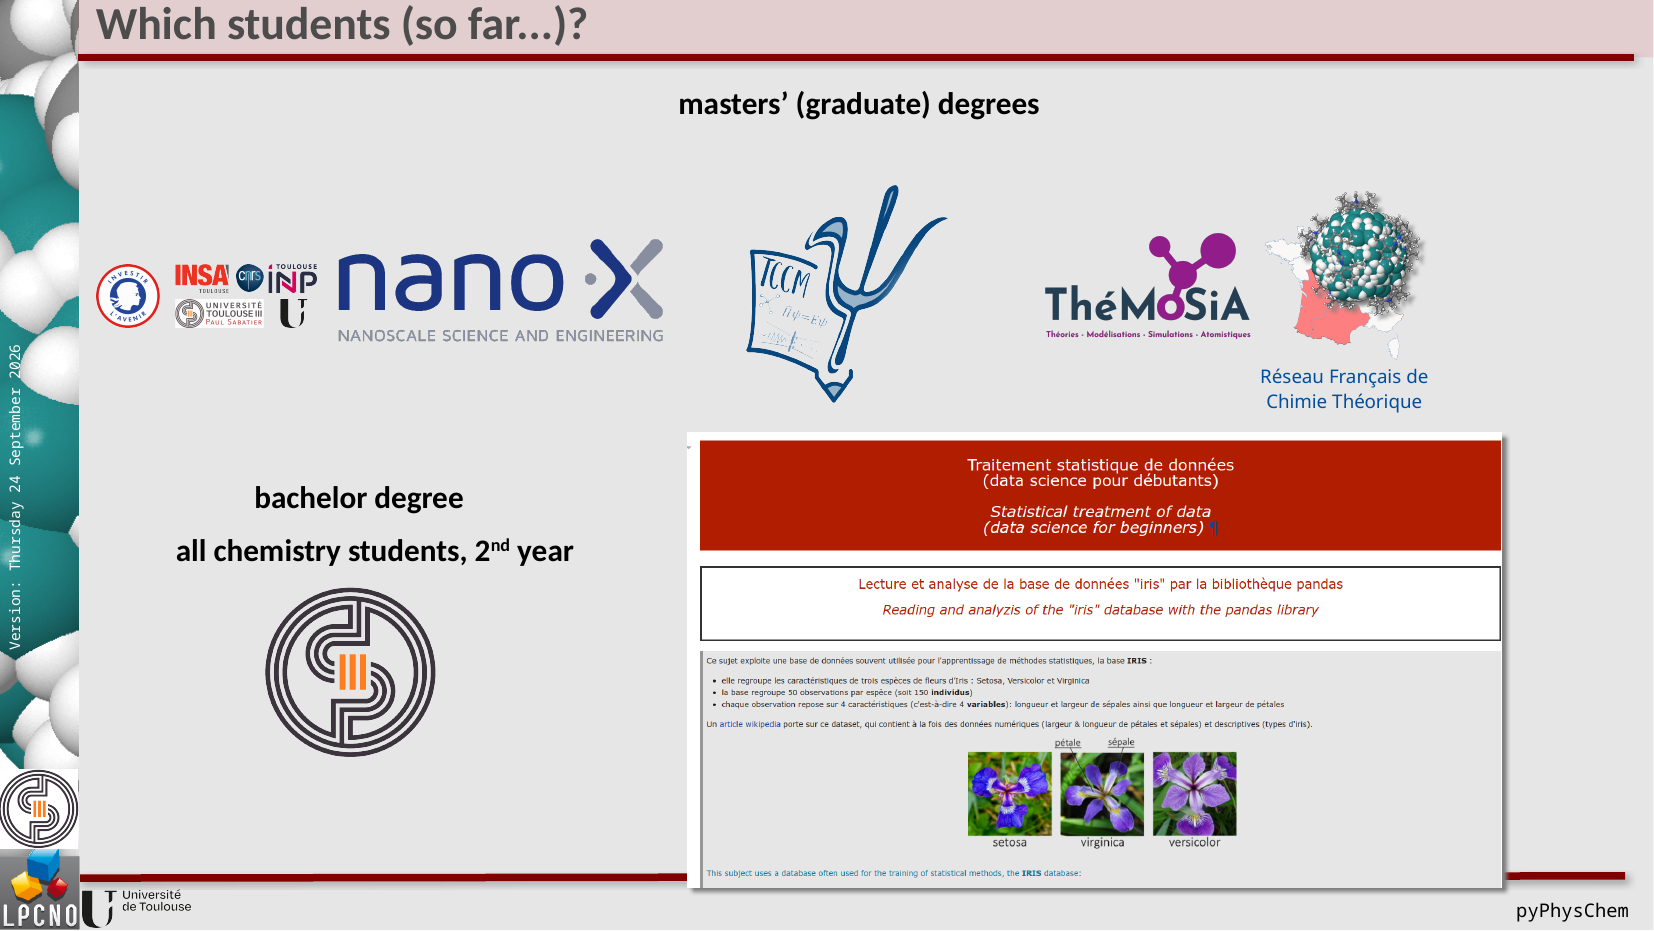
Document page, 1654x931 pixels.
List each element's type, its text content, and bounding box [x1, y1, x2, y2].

text_box Réseau Français de Chimie Théorique [1245, 355, 1418, 409]
picture [746, 185, 948, 403]
picture [1265, 188, 1428, 355]
picture [82, 889, 191, 928]
picture [0, 0, 80, 930]
title Which students (so far...)? [78, 0, 1654, 58]
text_box bachelor degree [239, 477, 480, 524]
picture [264, 586, 437, 759]
text_box masters’ (graduate) degrees [663, 83, 1056, 130]
picture [687, 432, 1502, 888]
text_box all chemistry students, 2nd year [161, 530, 589, 577]
picture [1043, 224, 1253, 343]
picture [96, 216, 690, 366]
